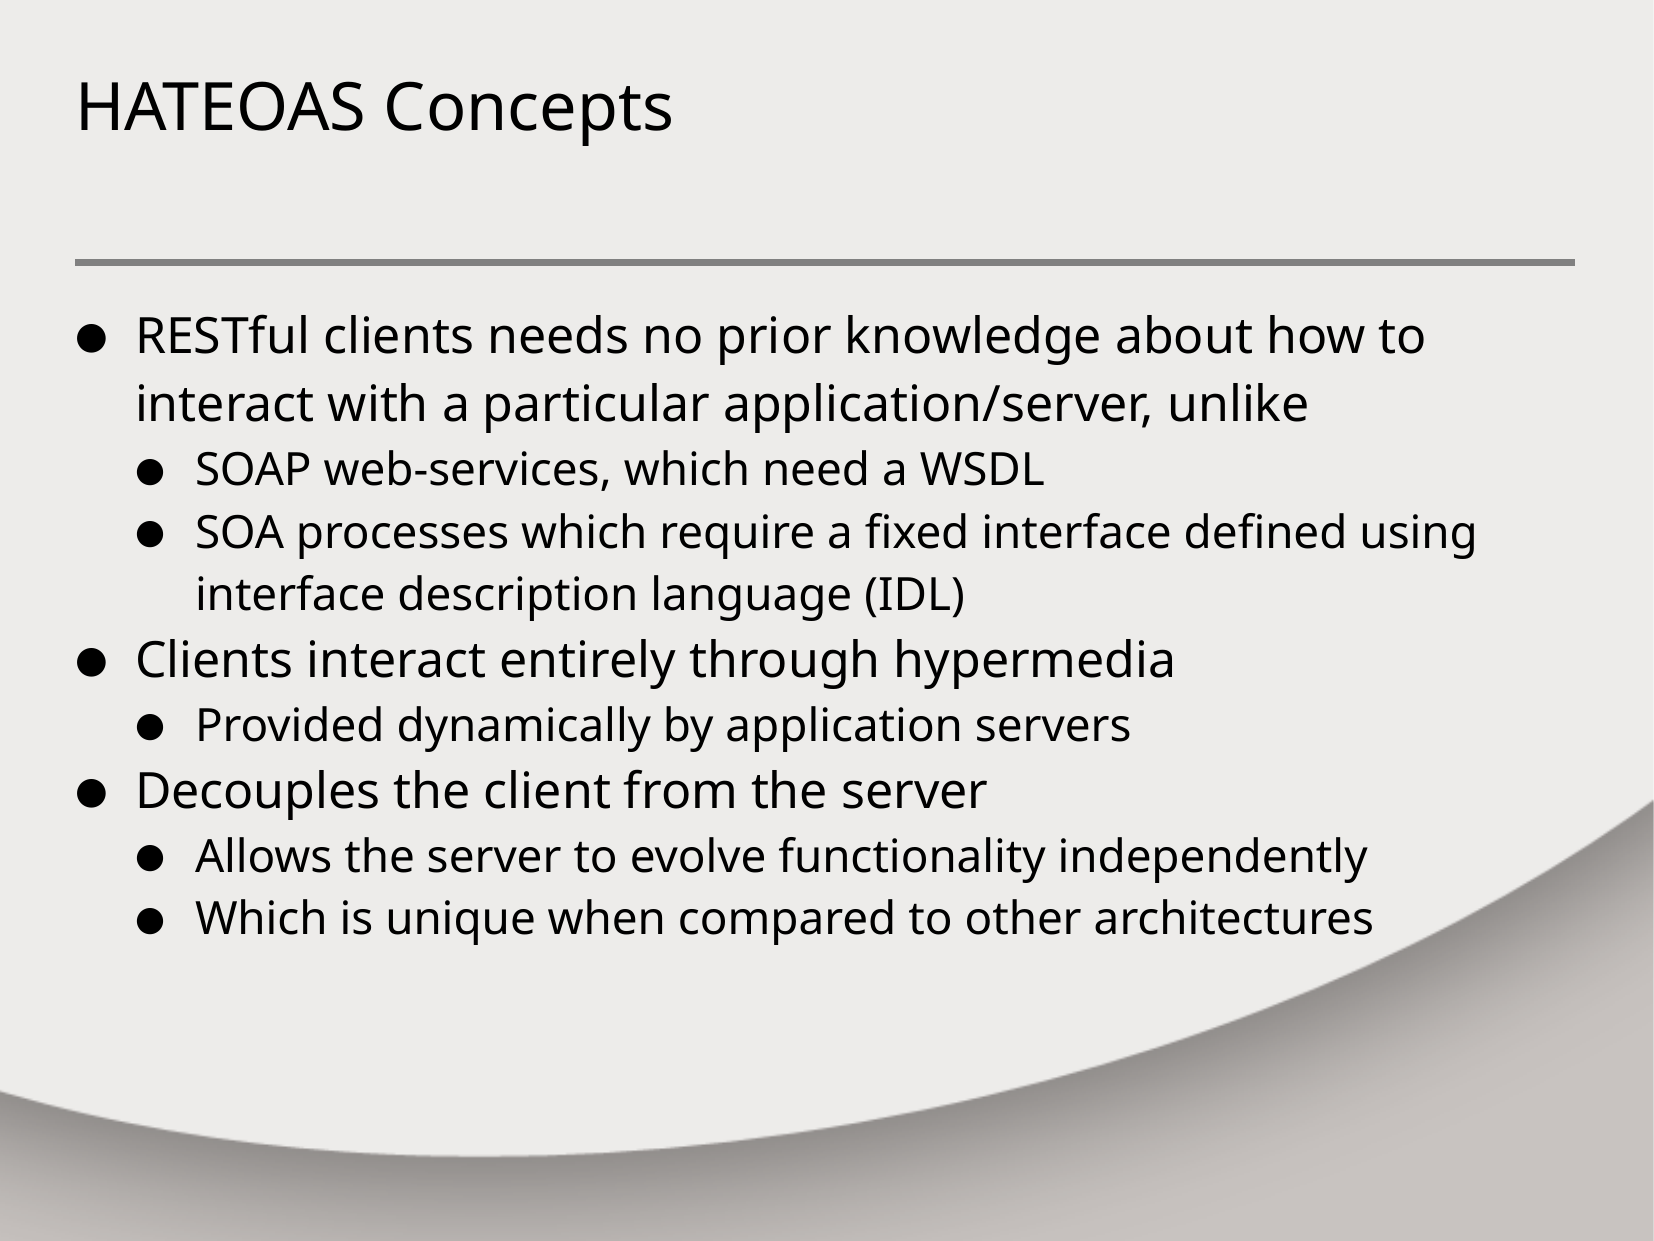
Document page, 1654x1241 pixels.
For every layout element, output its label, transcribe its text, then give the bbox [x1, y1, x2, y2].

list RESTful clients needs no prior knowledge about how to interact with a particular application/server, unlike SOAP web-services, which need a WSDL SOA processes which require a fixed interface defined using interface description language (IDL) Clients interact entirely through hypermedia Provided dynamically by application servers Decouples the client from the server Allows the server to evolve functionality independently Which is unique when compared to other architectures [75, 300, 1576, 1163]
title HATEOAS Concepts [75, 75, 1576, 226]
picture [0, 0, 1654, 1241]
